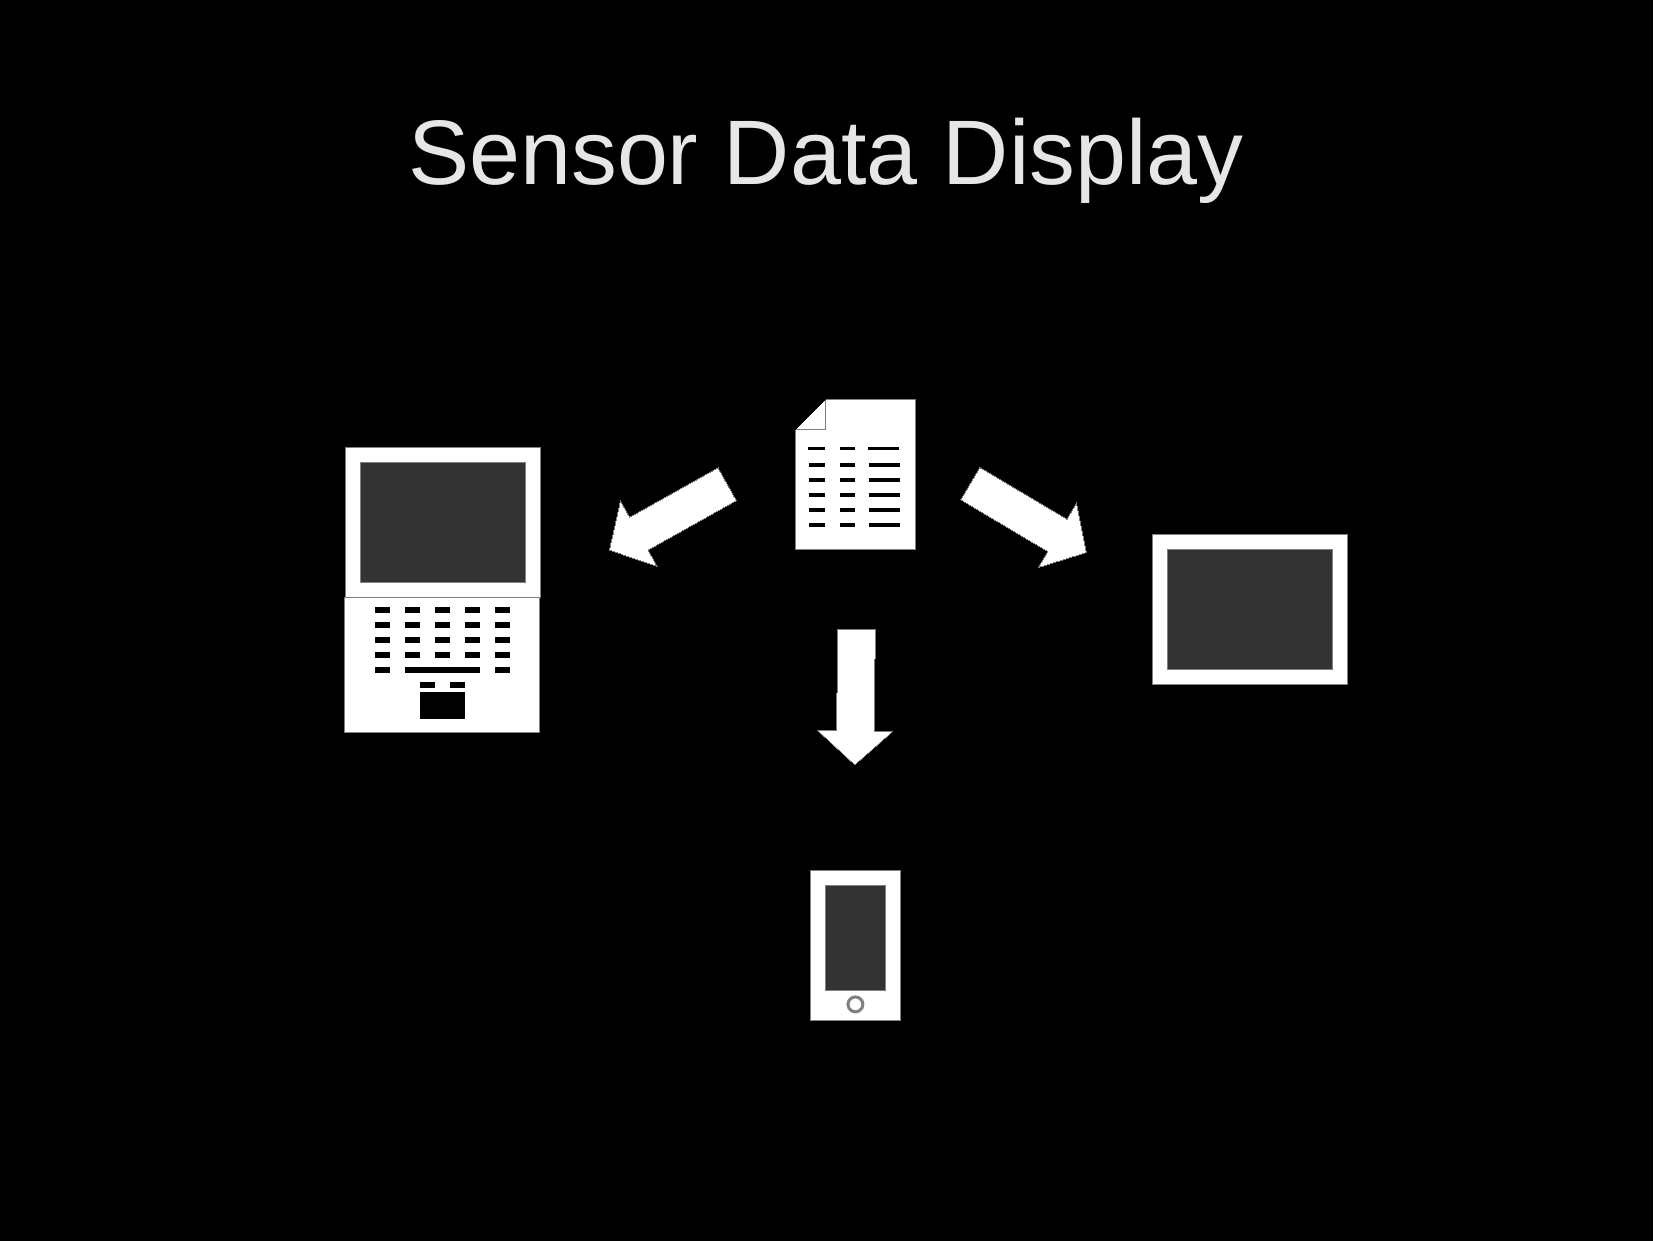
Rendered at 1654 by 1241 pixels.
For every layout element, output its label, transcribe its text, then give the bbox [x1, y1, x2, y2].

text_box [344, 447, 541, 733]
text_box [817, 629, 893, 765]
title Sensor Data Display [82, 49, 1571, 257]
text_box [810, 870, 901, 1021]
text_box [609, 467, 737, 567]
text_box [765, 375, 916, 550]
text_box [960, 467, 1087, 568]
text_box [1152, 534, 1348, 685]
